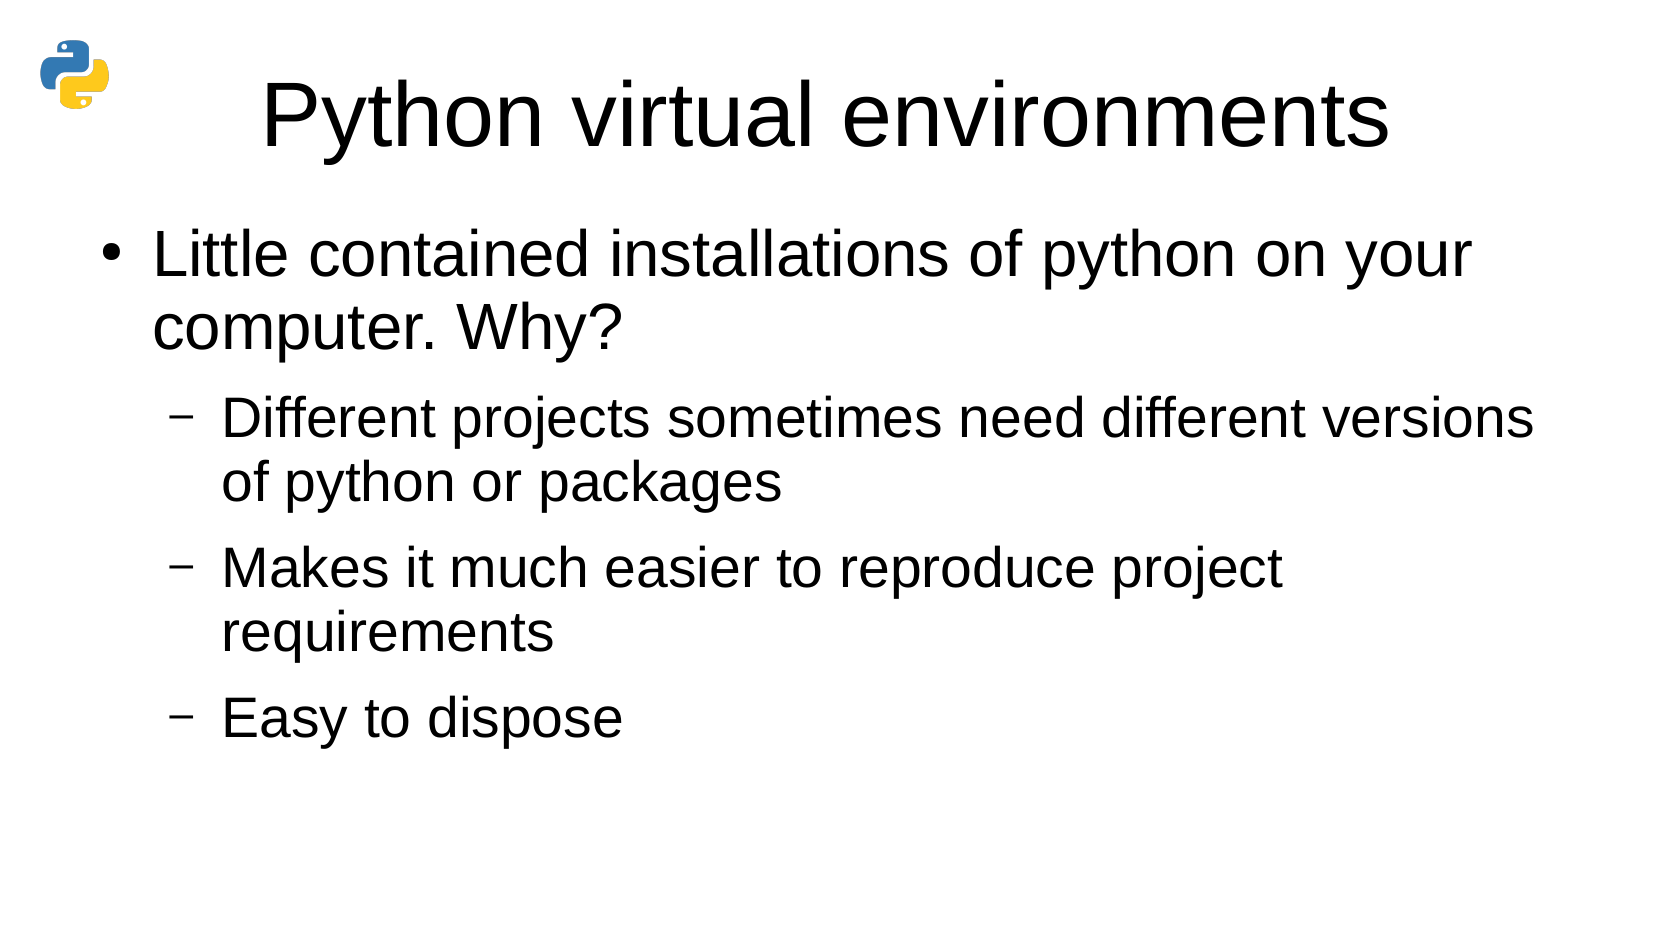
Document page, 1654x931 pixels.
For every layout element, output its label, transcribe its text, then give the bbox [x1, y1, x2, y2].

list Little contained installations of python on your computer. Why? Different projects sometimes need different versions of python or packages Makes it much easier to reproduce project requirements Easy to dispose [82, 217, 1571, 758]
picture [36, 36, 113, 113]
title Python virtual environments [82, 37, 1571, 193]
